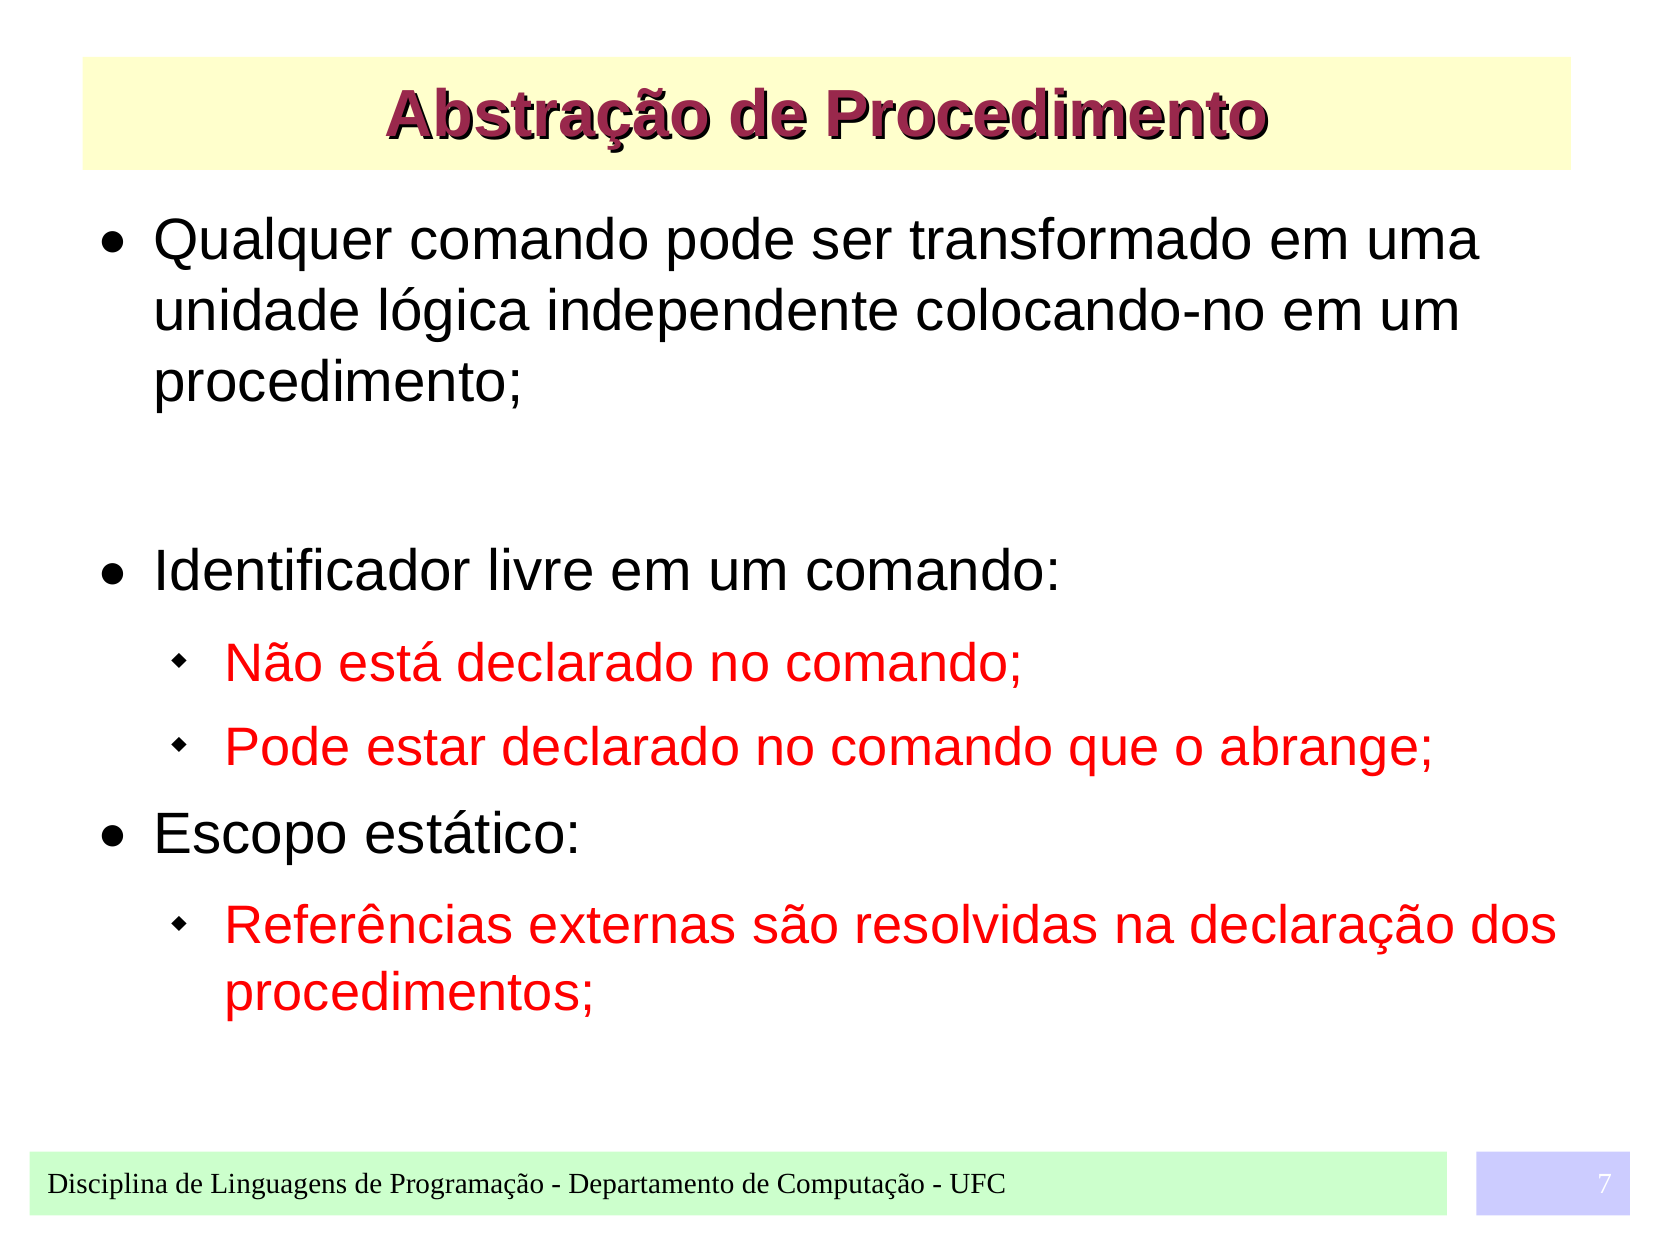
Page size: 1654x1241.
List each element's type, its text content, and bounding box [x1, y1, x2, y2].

title Abstração de Procedimento [82, 56, 1571, 170]
list Qualquer comando pode ser transformado em uma unidade lógica independente colocando-no em um procedimento; Identificador livre em um comando: Não está declarado no comando; Pode estar declarado no comando que o abrange; Escopo estático: Referências externas são resolvidas na declaração dos procedimentos; [82, 206, 1571, 1137]
